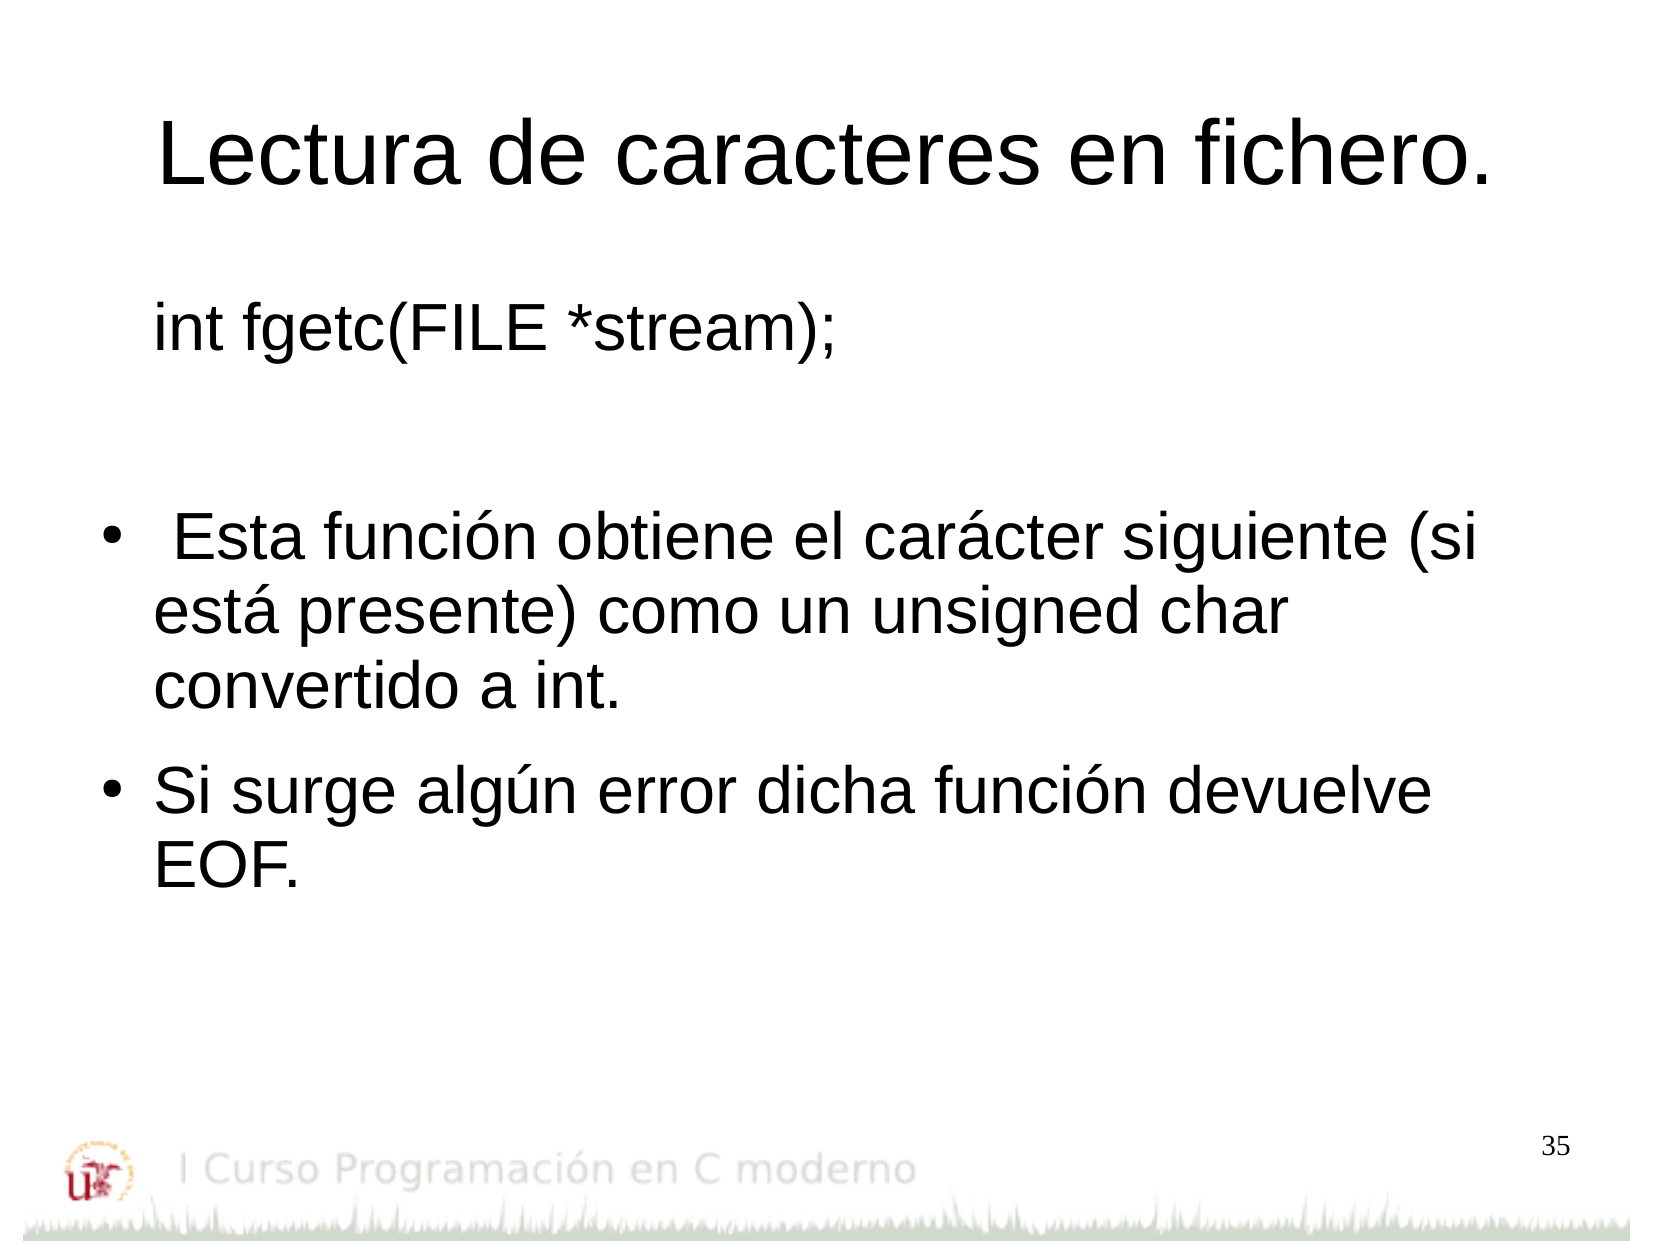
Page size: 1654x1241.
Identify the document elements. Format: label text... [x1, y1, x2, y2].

picture [23, 1136, 1630, 1241]
list int fgetc(FILE *stream); Esta función obtiene el carácter siguiente (si está presente) como un unsigned char convertido a int. Si surge algún error dicha función devuelve EOF. [82, 290, 1538, 1010]
title Lectura de caracteres en fichero. [82, 49, 1571, 257]
